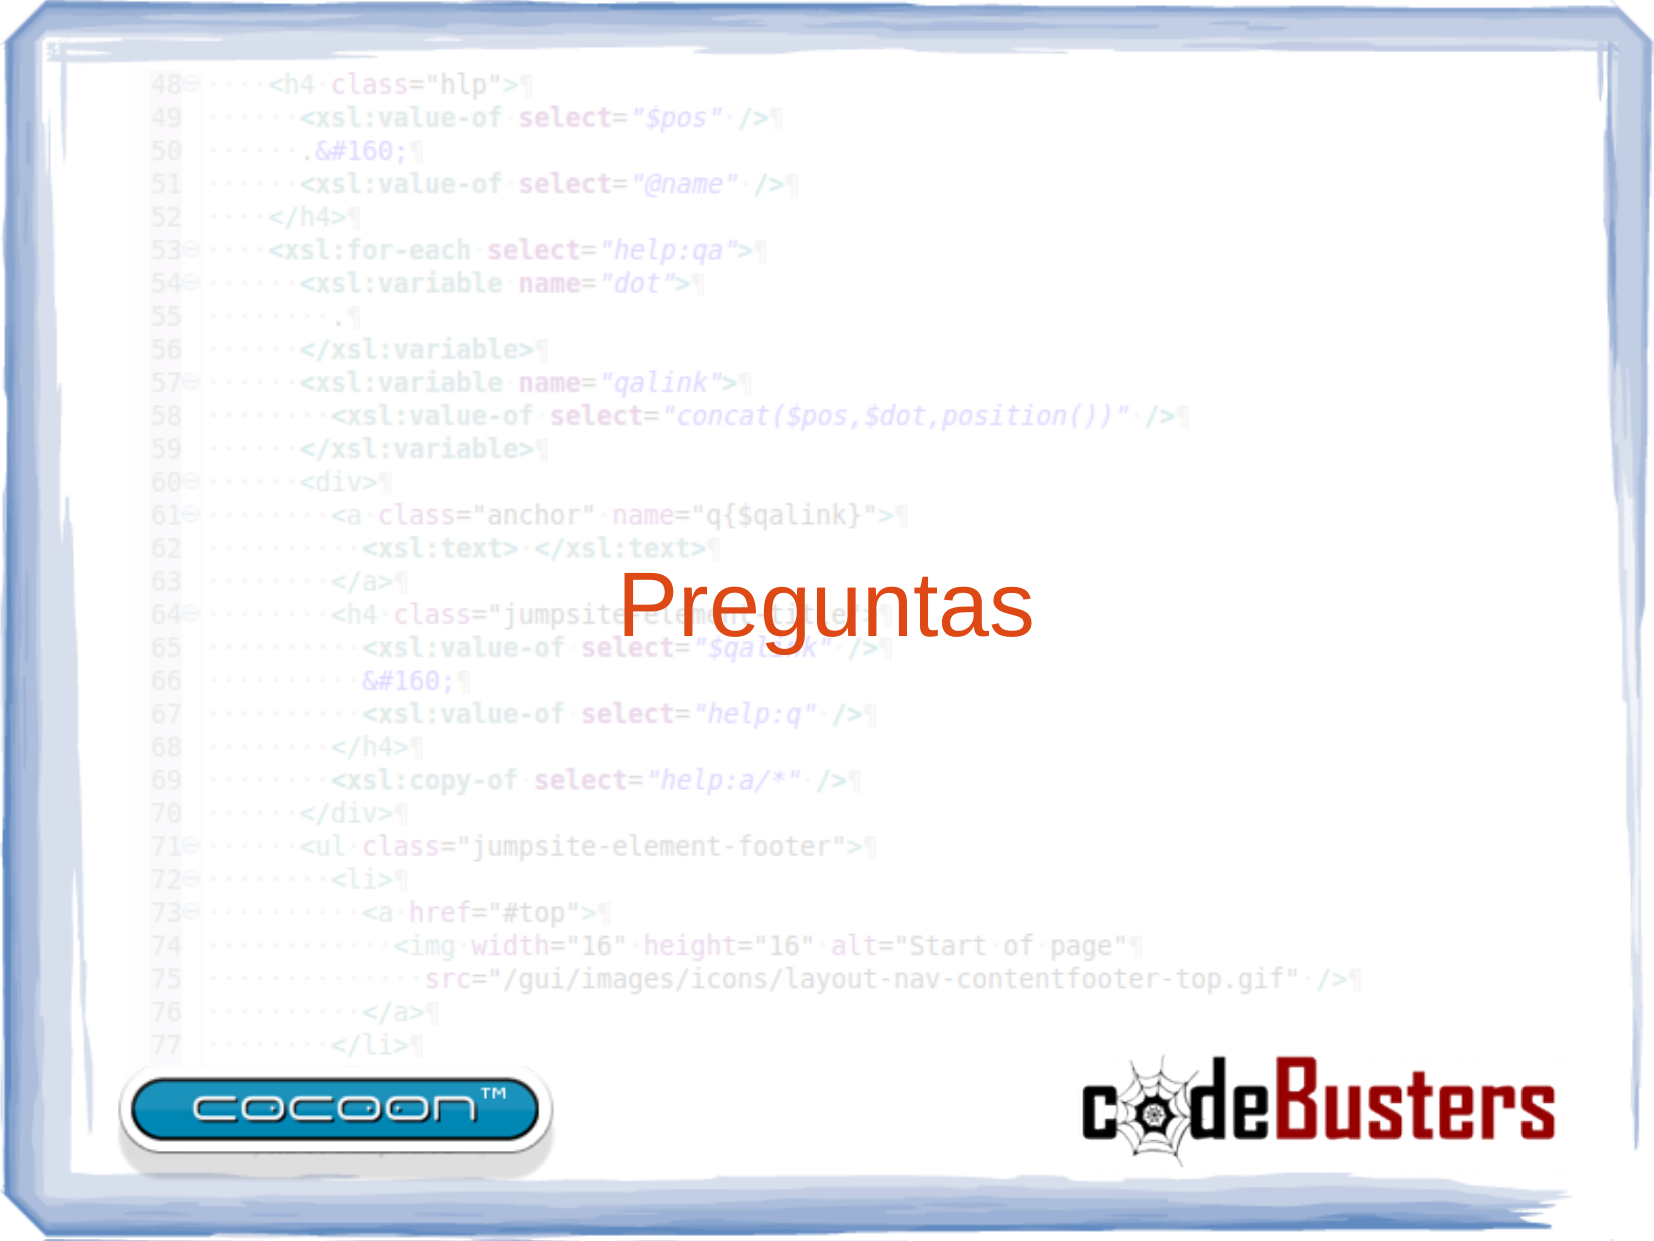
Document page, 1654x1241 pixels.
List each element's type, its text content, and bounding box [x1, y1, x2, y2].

title Preguntas [82, 501, 1571, 709]
picture [0, 0, 1654, 1241]
